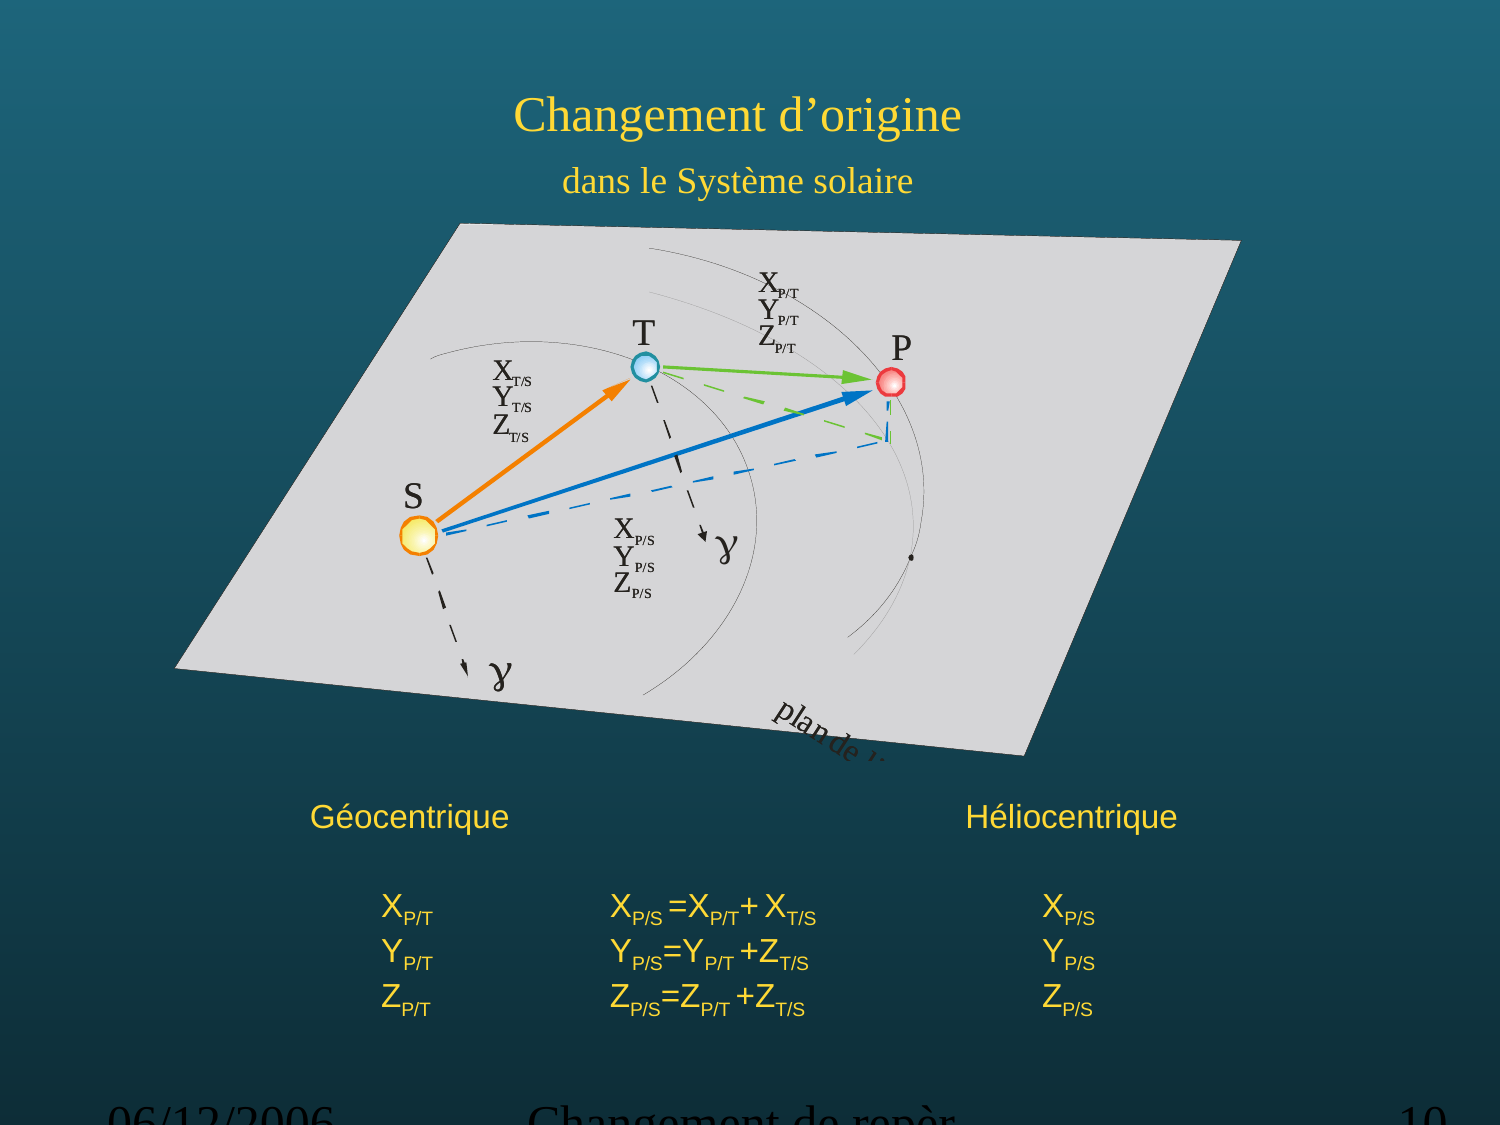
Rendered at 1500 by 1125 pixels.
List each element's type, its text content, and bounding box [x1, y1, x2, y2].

picture [171, 220, 1246, 761]
text_box Géocentrique [295, 787, 525, 844]
text_box XP/S =XP/T+ XT/S YP/S=YP/T +ZT/S ZP/S=ZP/T +ZT/S [595, 876, 879, 1028]
text_box dans le Système solaire [418, 148, 1058, 210]
text_box Changement d’origine [418, 73, 1058, 148]
text_box XP/T YP/T ZP/T [366, 876, 449, 1028]
text_box XP/S YP/S ZP/S [1027, 876, 1111, 1028]
text_box Héliocentrique [950, 787, 1194, 844]
